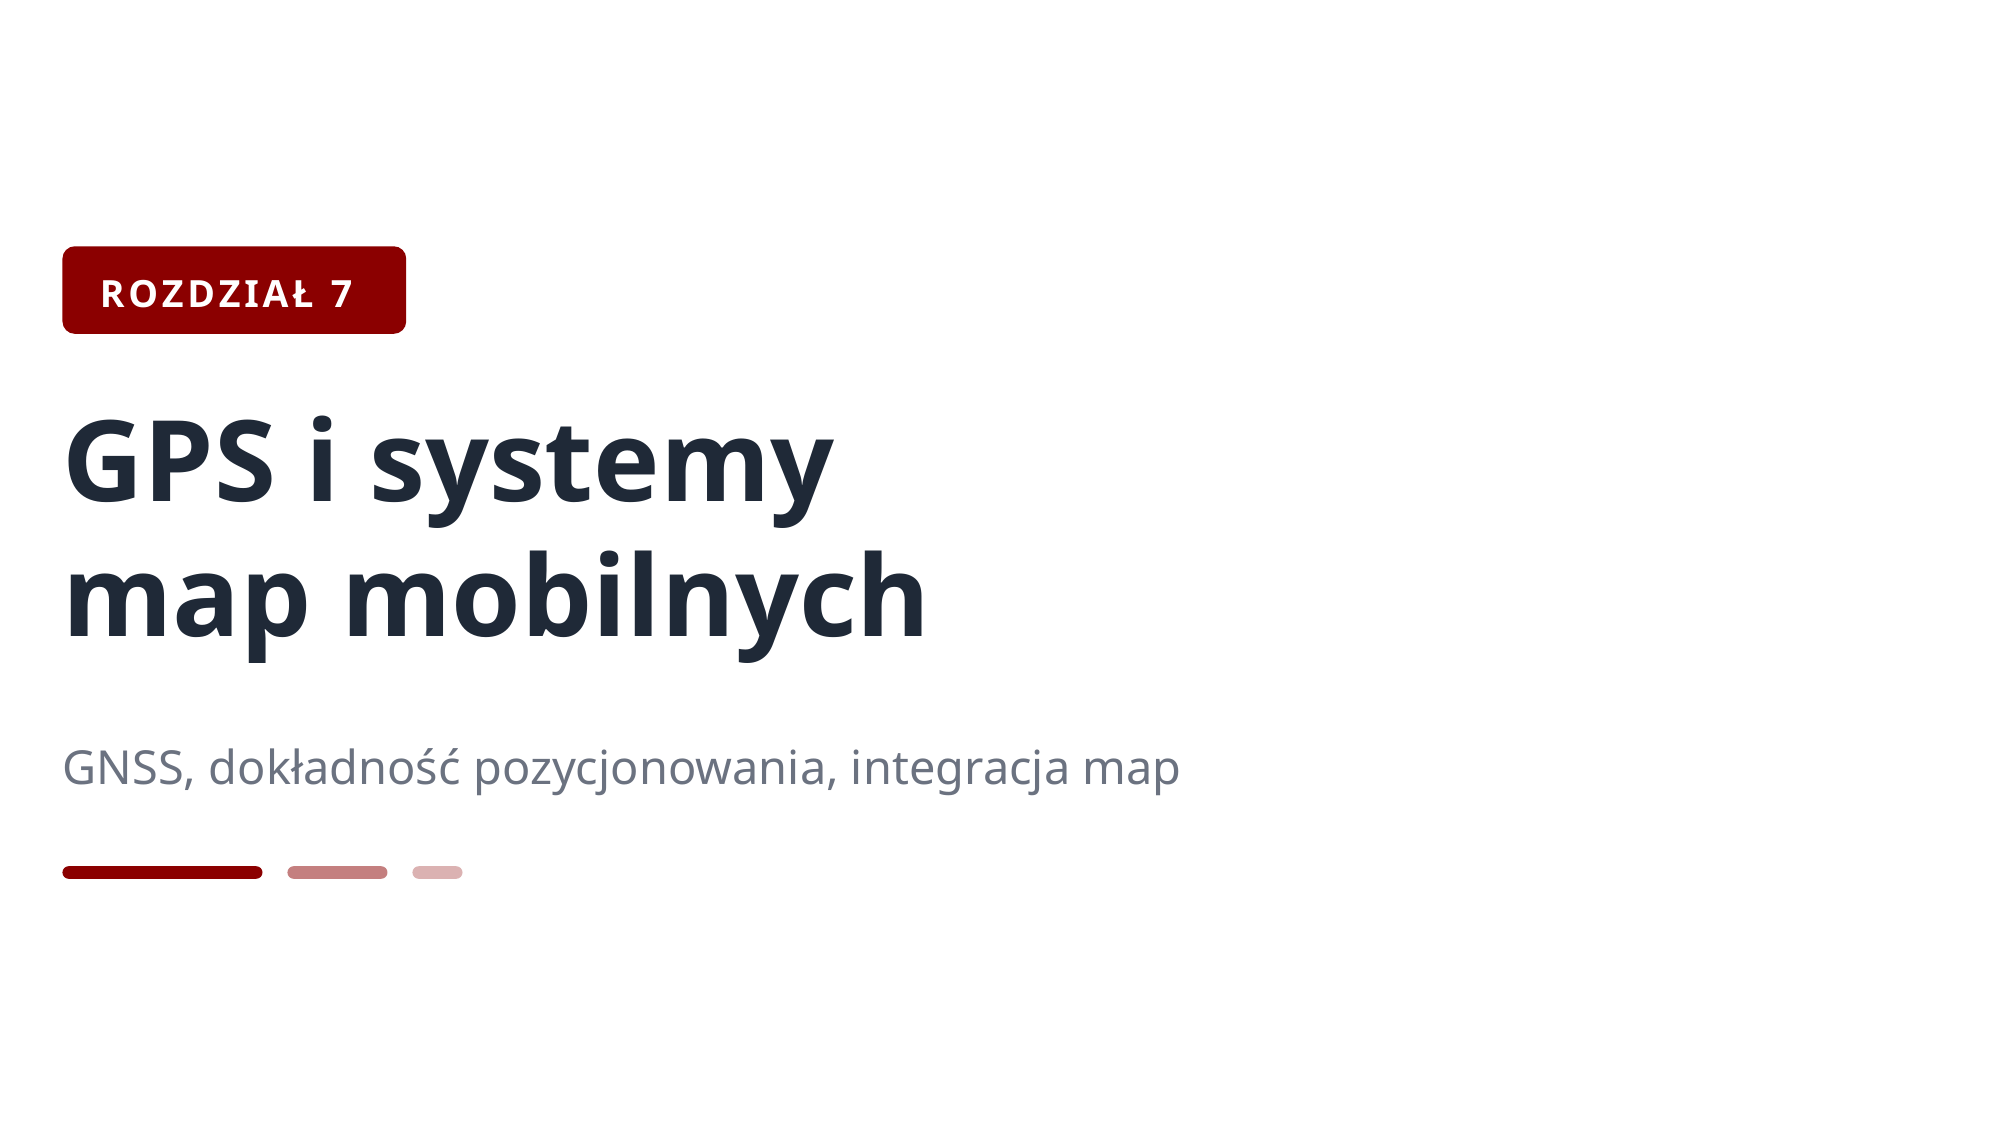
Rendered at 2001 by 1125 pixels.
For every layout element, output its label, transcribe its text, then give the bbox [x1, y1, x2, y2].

text_box [62, 866, 263, 879]
text_box ROZDZIAŁ 7 [100, 265, 388, 315]
text_box [62, 246, 407, 334]
text_box [287, 866, 388, 879]
text_box [412, 866, 463, 879]
text_box GPS i systemy map mobilnych [62, 384, 1994, 665]
text_box GNSS, dokładność pozycjonowania, integracja map [62, 715, 1286, 792]
